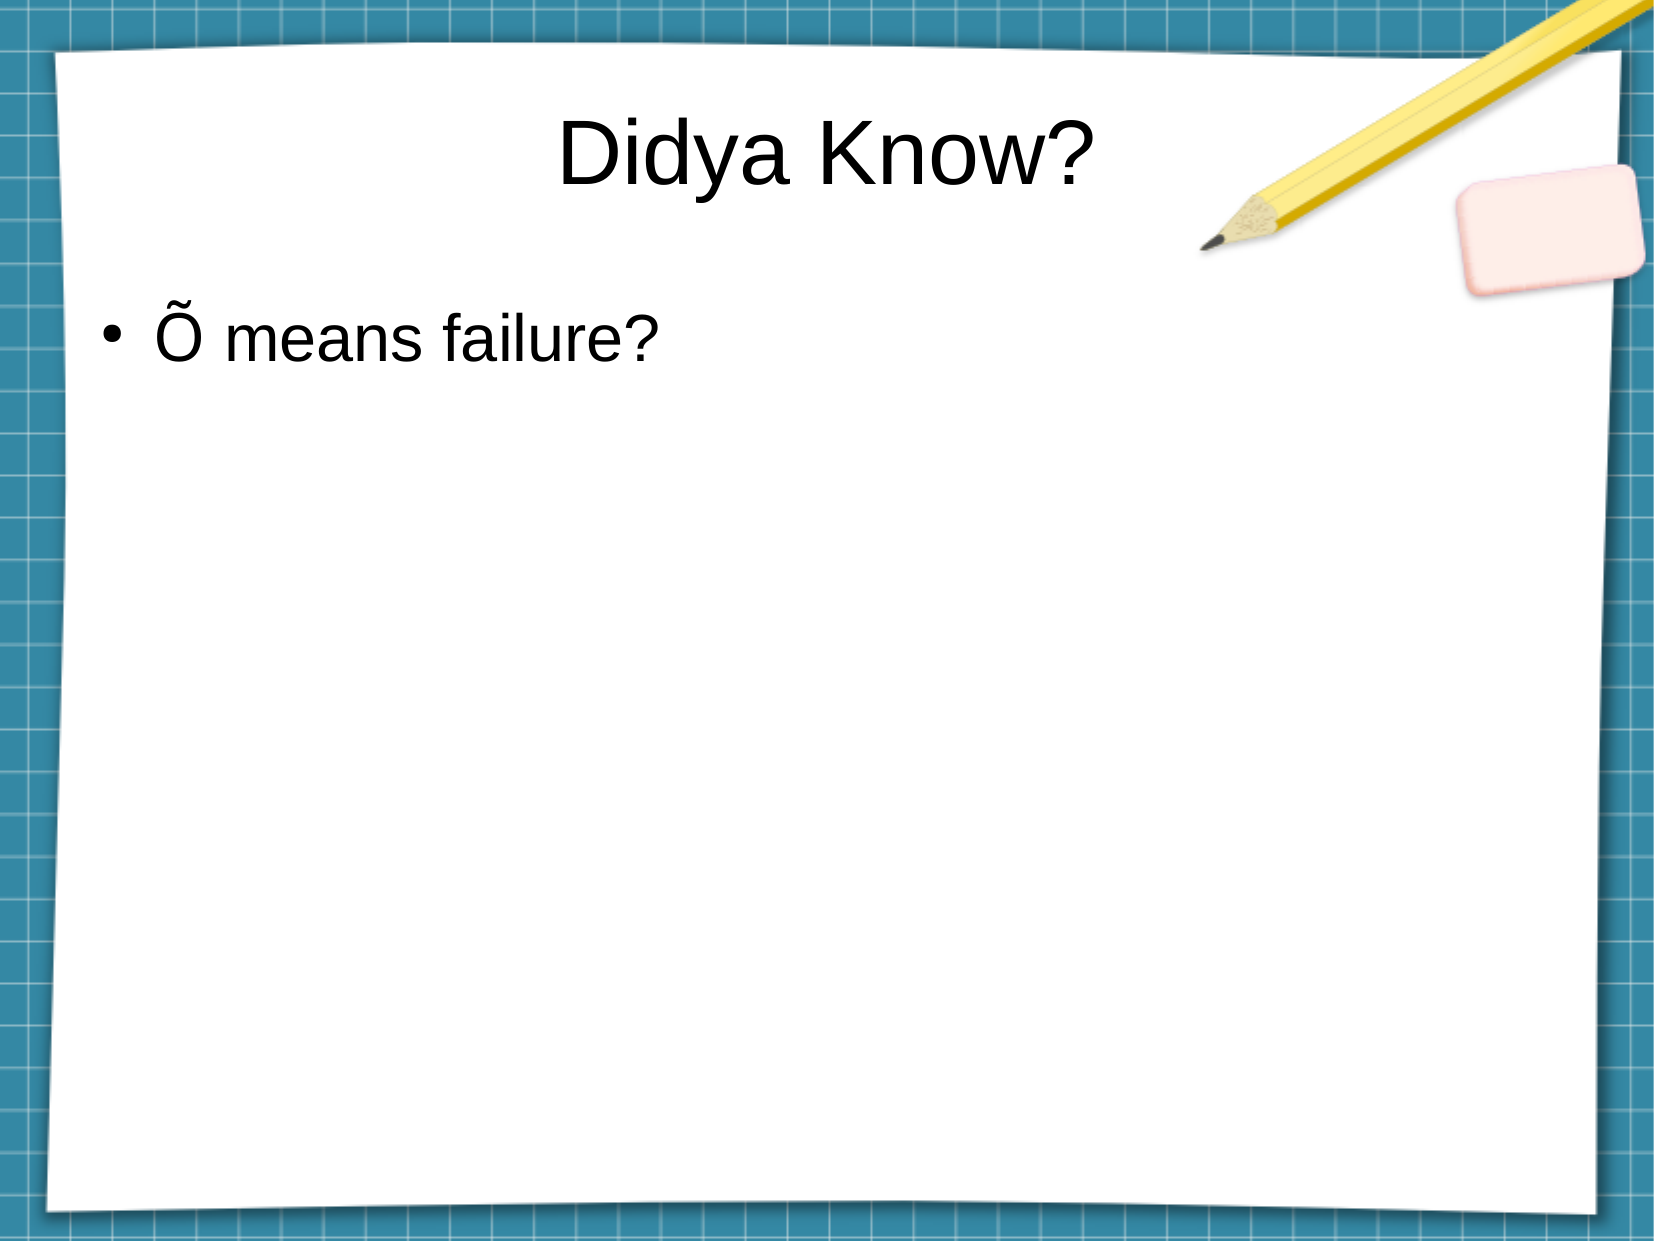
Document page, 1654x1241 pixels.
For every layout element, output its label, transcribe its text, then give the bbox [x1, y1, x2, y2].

title Didya Know? [82, 49, 1571, 257]
picture [0, 0, 1654, 1241]
list Õ means failure? [82, 290, 1571, 1010]
